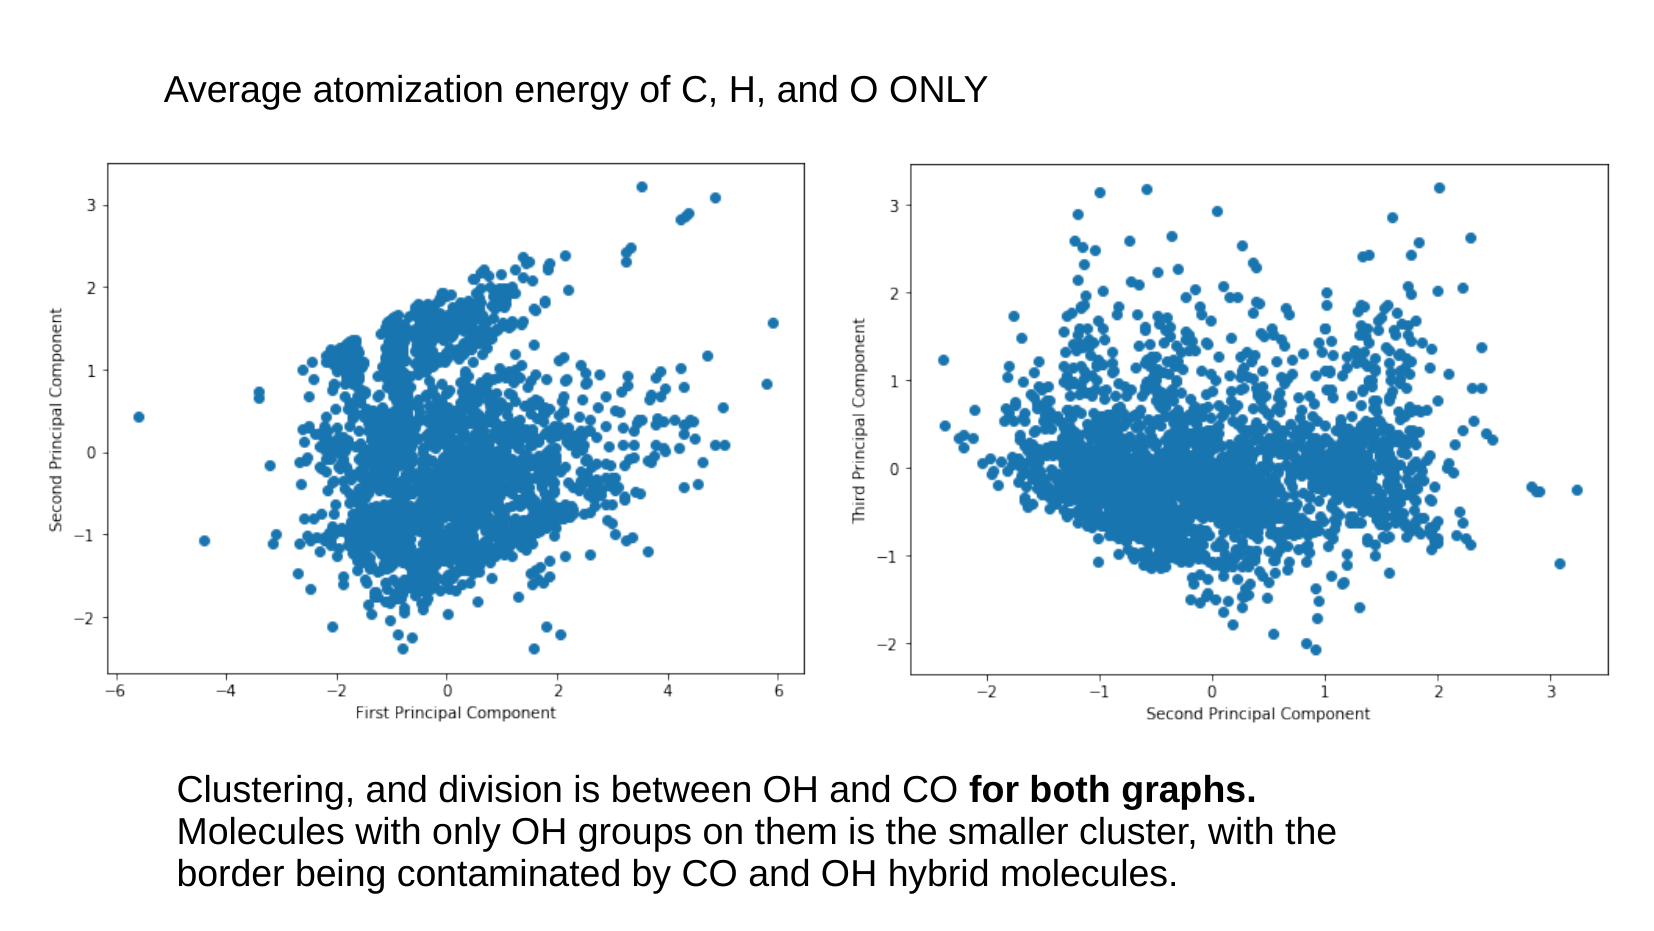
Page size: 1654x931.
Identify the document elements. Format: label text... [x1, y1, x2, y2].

text_box Average atomization energy of C, H, and O ONLY [149, 61, 1004, 119]
text_box Clustering, and division is between OH and CO for both graphs. Molecules with only OH groups on them is the smaller cluster, with the border being contaminated by CO and OH hybrid molecules. [161, 761, 1414, 931]
picture [843, 153, 1619, 734]
picture [40, 152, 815, 733]
